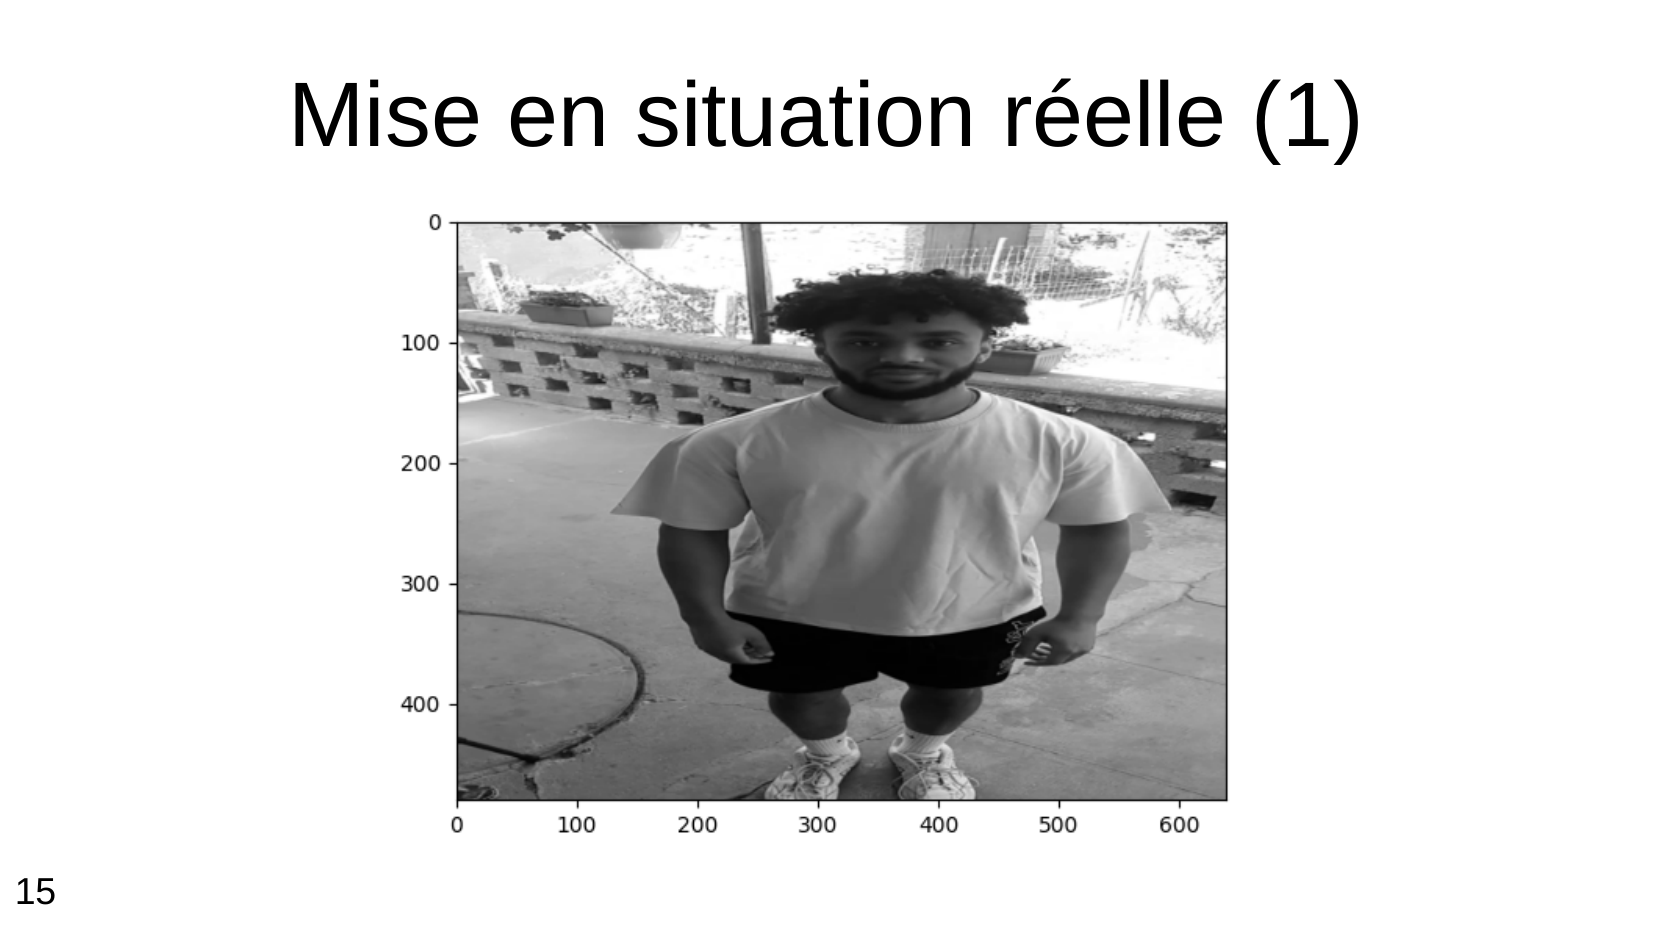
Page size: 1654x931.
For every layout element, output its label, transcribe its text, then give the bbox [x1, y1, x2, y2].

picture [374, 177, 1270, 864]
text_box <numéro> [0, 863, 629, 931]
title Mise en situation réelle (1) [82, 37, 1571, 193]
